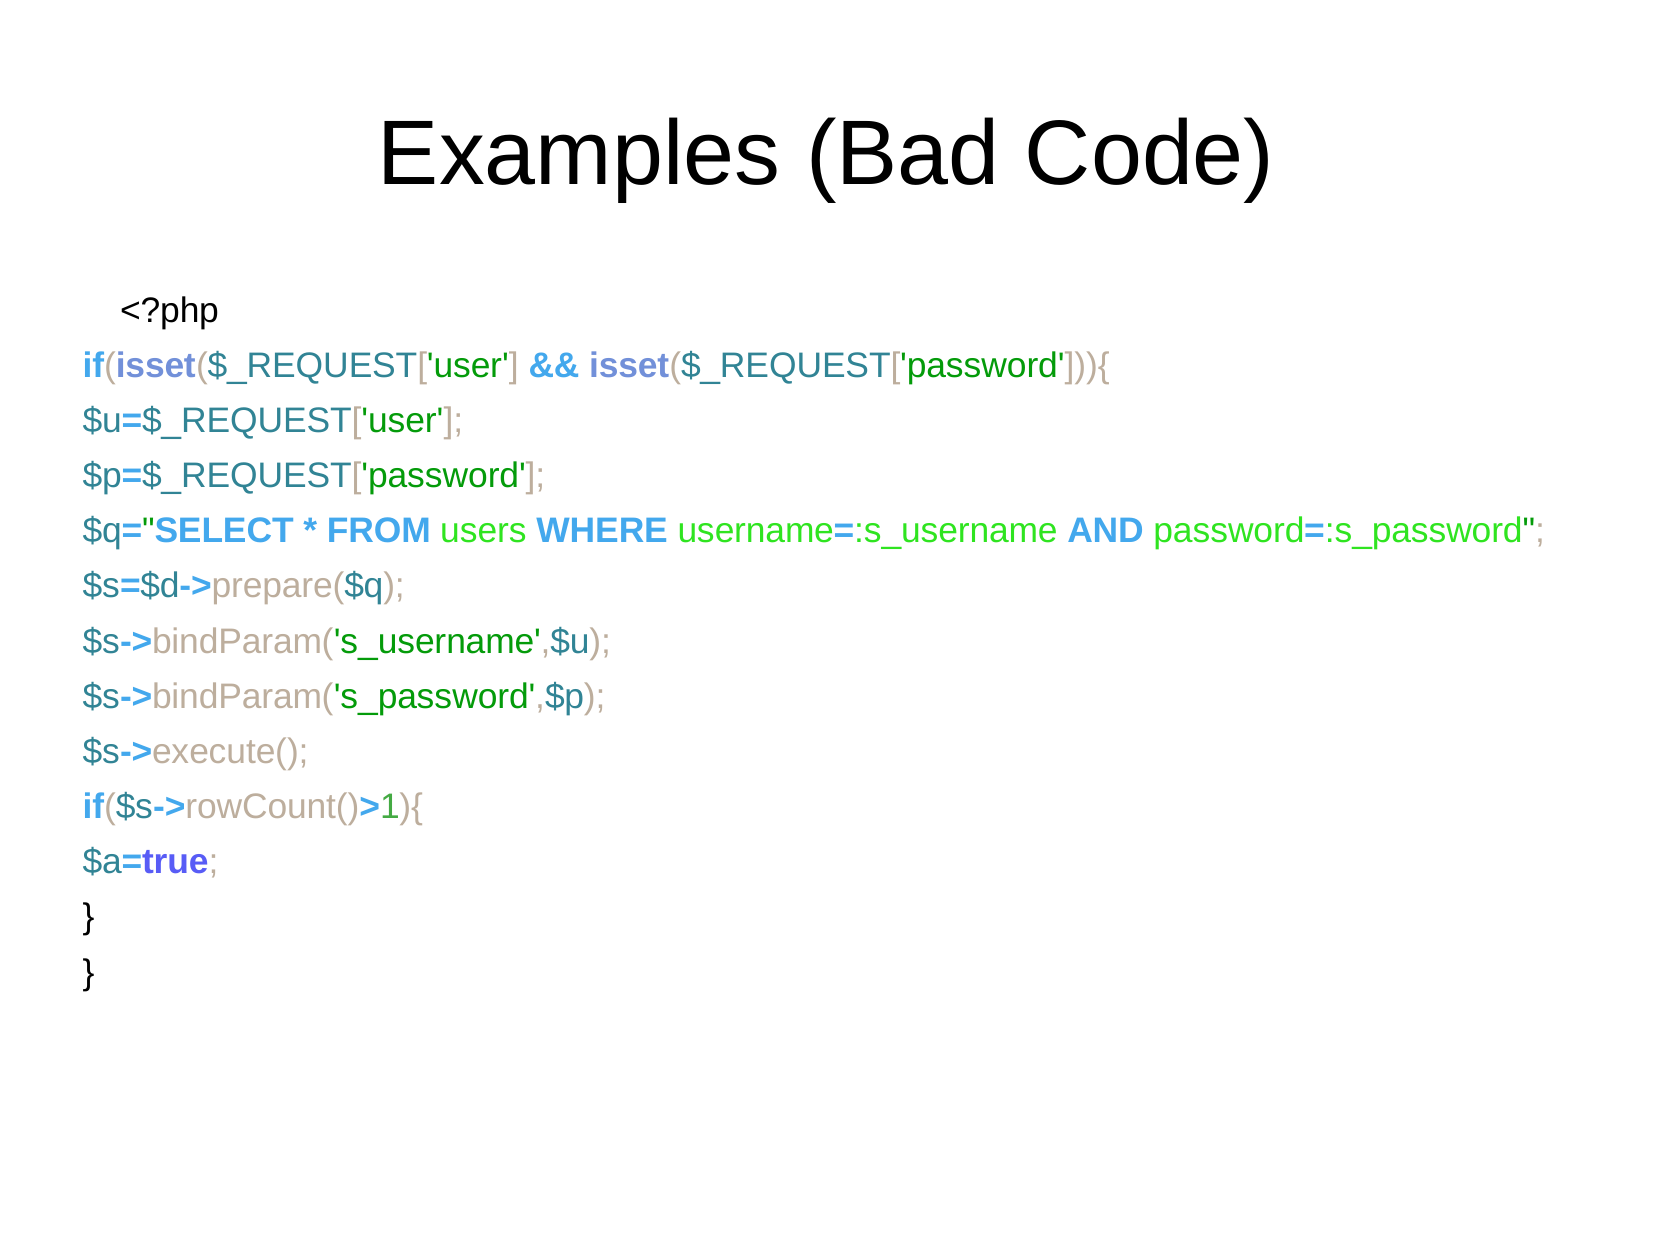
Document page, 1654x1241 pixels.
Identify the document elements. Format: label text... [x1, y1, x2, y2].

list <?php if(isset($_REQUEST['user'] && isset($_REQUEST['password'])){ $u=$_REQUEST['user']; $p=$_REQUEST['password']; $q="SELECT * FROM users WHERE username=:s_username AND password=:s_password"; $s=$d->prepare($q); $s->bindParam('s_username',$u); $s->bindParam('s_password',$p); $s->execute(); if($s->rowCount()>1){ $a=true; } } [82, 290, 1571, 1010]
title Examples (Bad Code) [82, 49, 1571, 257]
